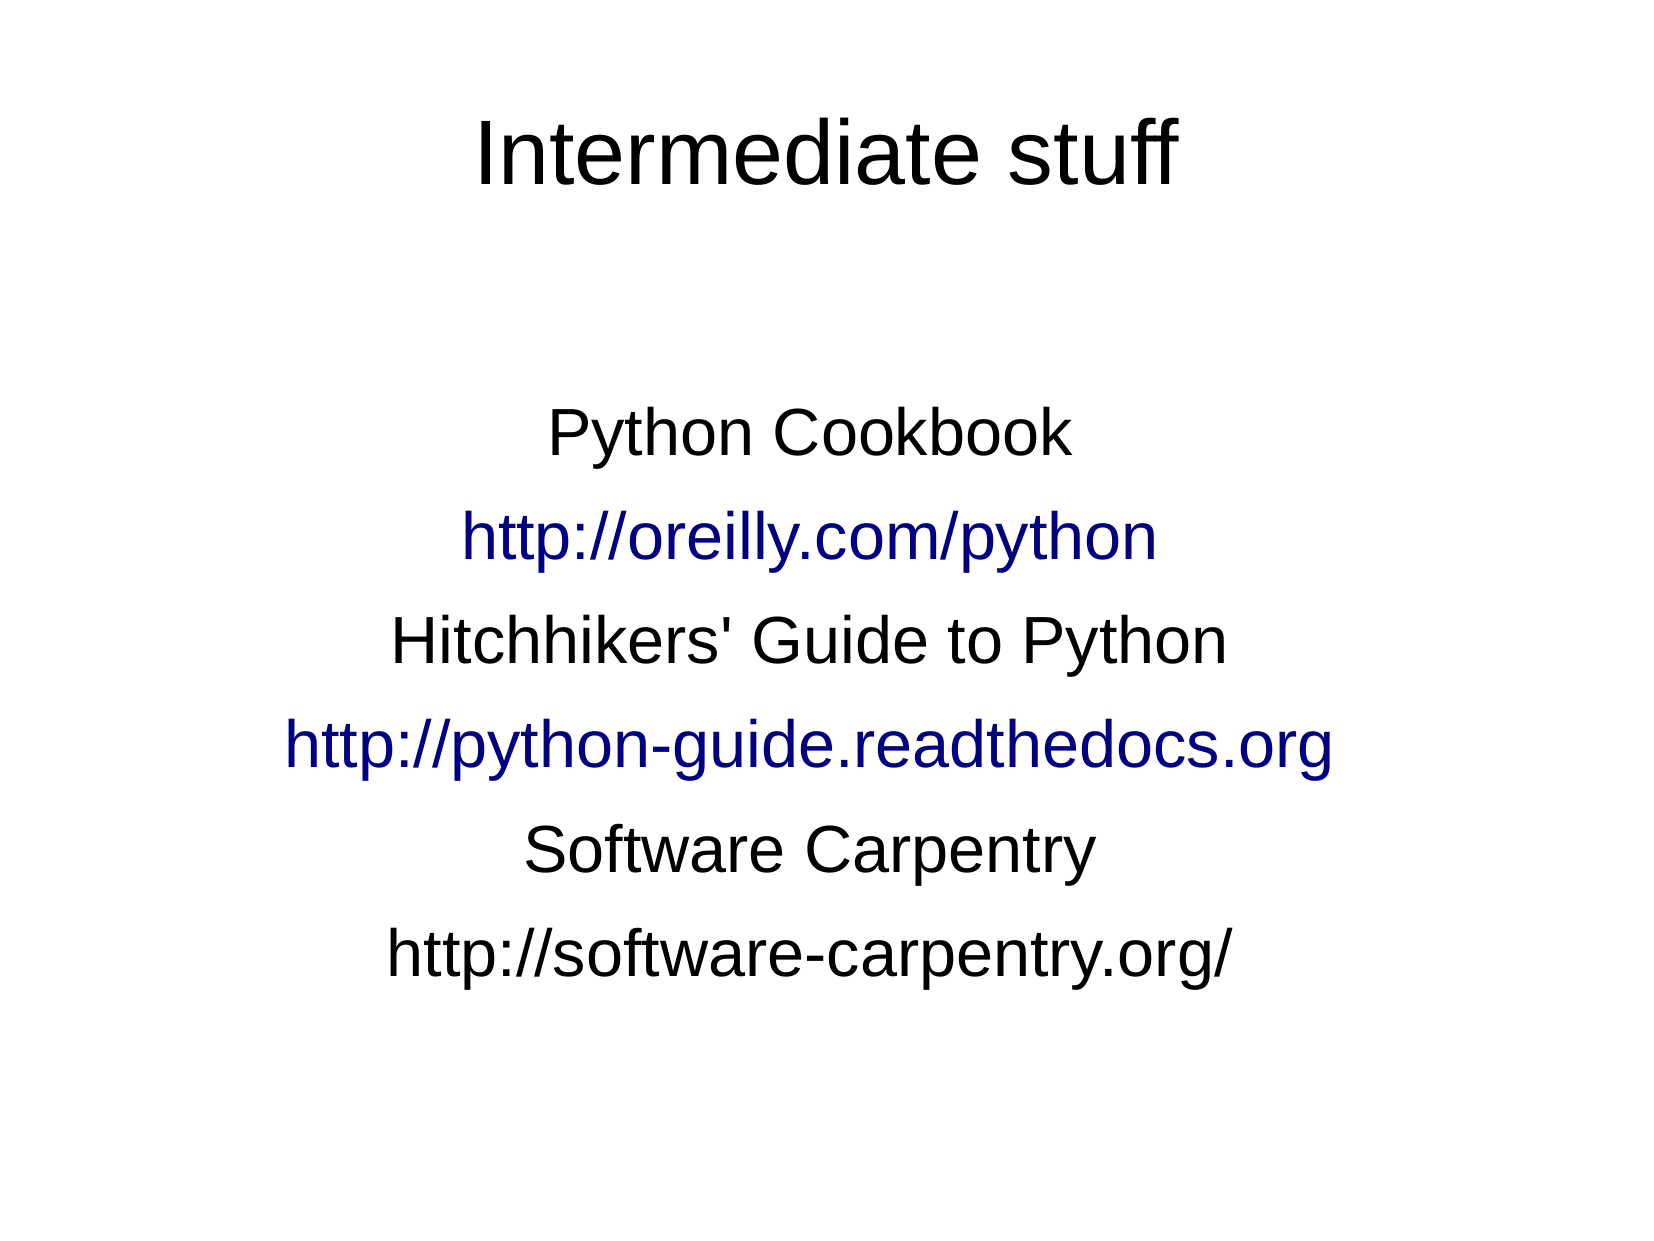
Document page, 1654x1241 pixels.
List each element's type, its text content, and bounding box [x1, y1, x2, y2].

title Intermediate stuff [82, 49, 1571, 257]
list Python Cookbook http://oreilly.com/python Hitchhikers' Guide to Python http://python-guide.readthedocs.org Software Carpentry http://software-carpentry.org/ [82, 290, 1538, 1051]
